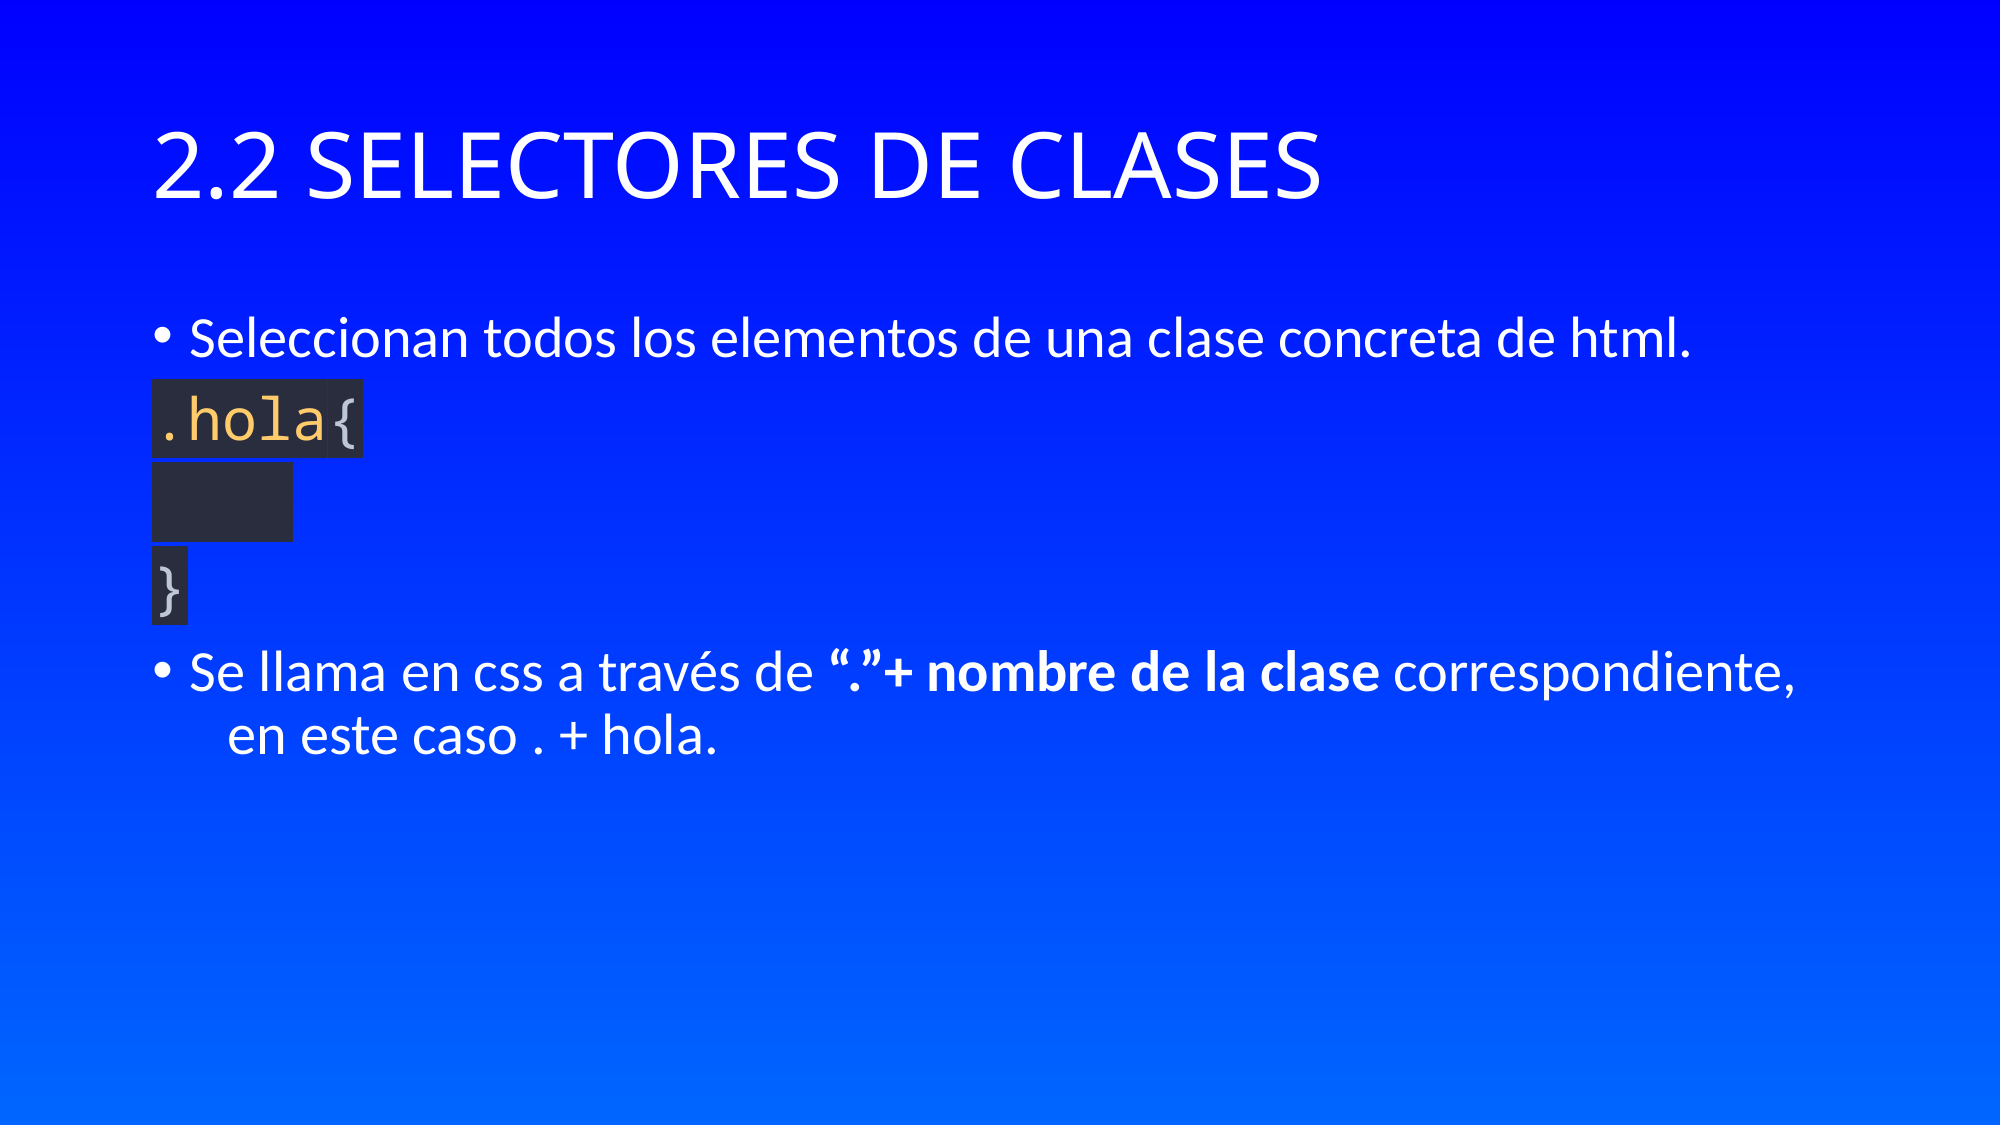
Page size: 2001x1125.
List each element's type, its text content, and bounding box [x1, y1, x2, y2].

title 2.2 SELECTORES DE CLASES [137, 59, 1863, 278]
list Seleccionan todos los elementos de una clase concreta de html. .hola{ } Se llama en css a través de “.”+ nombre de la clase correspondiente, en este caso . + hola. [137, 299, 1863, 1014]
